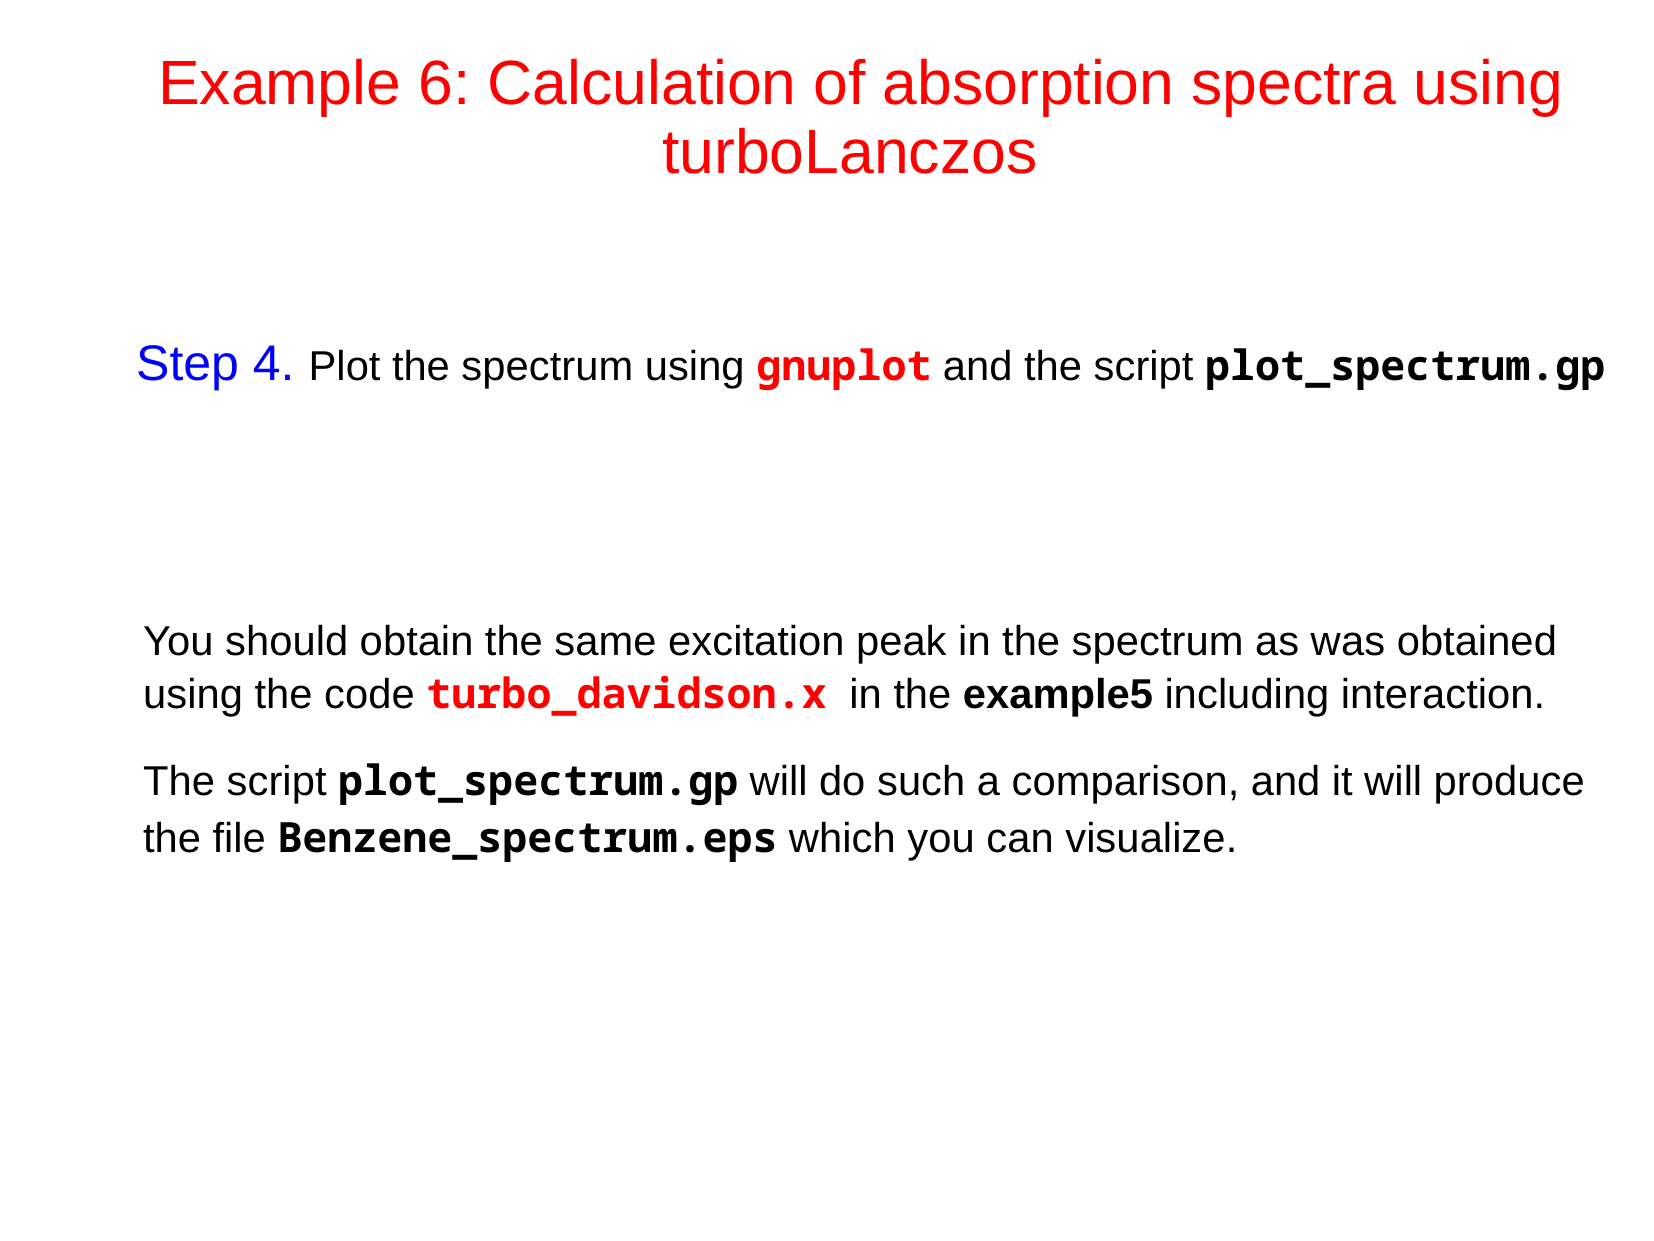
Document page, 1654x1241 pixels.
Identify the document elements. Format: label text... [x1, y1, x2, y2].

text_box Example 6: Calculation of absorption spectra using turboLanczos [16, 33, 1654, 202]
list Step 4. Plot the spectrum using gnuplot and the script plot_spectrum.gp [65, 335, 1617, 531]
list You should obtain the same excitation peak in the spectrum as was obtained using the code turbo_davidson.x in the example5 including interaction. The script plot_spectrum.gp will do such a comparison, and it will produce the file Benzene_spectrum.eps which you can visualize. [72, 617, 1624, 978]
